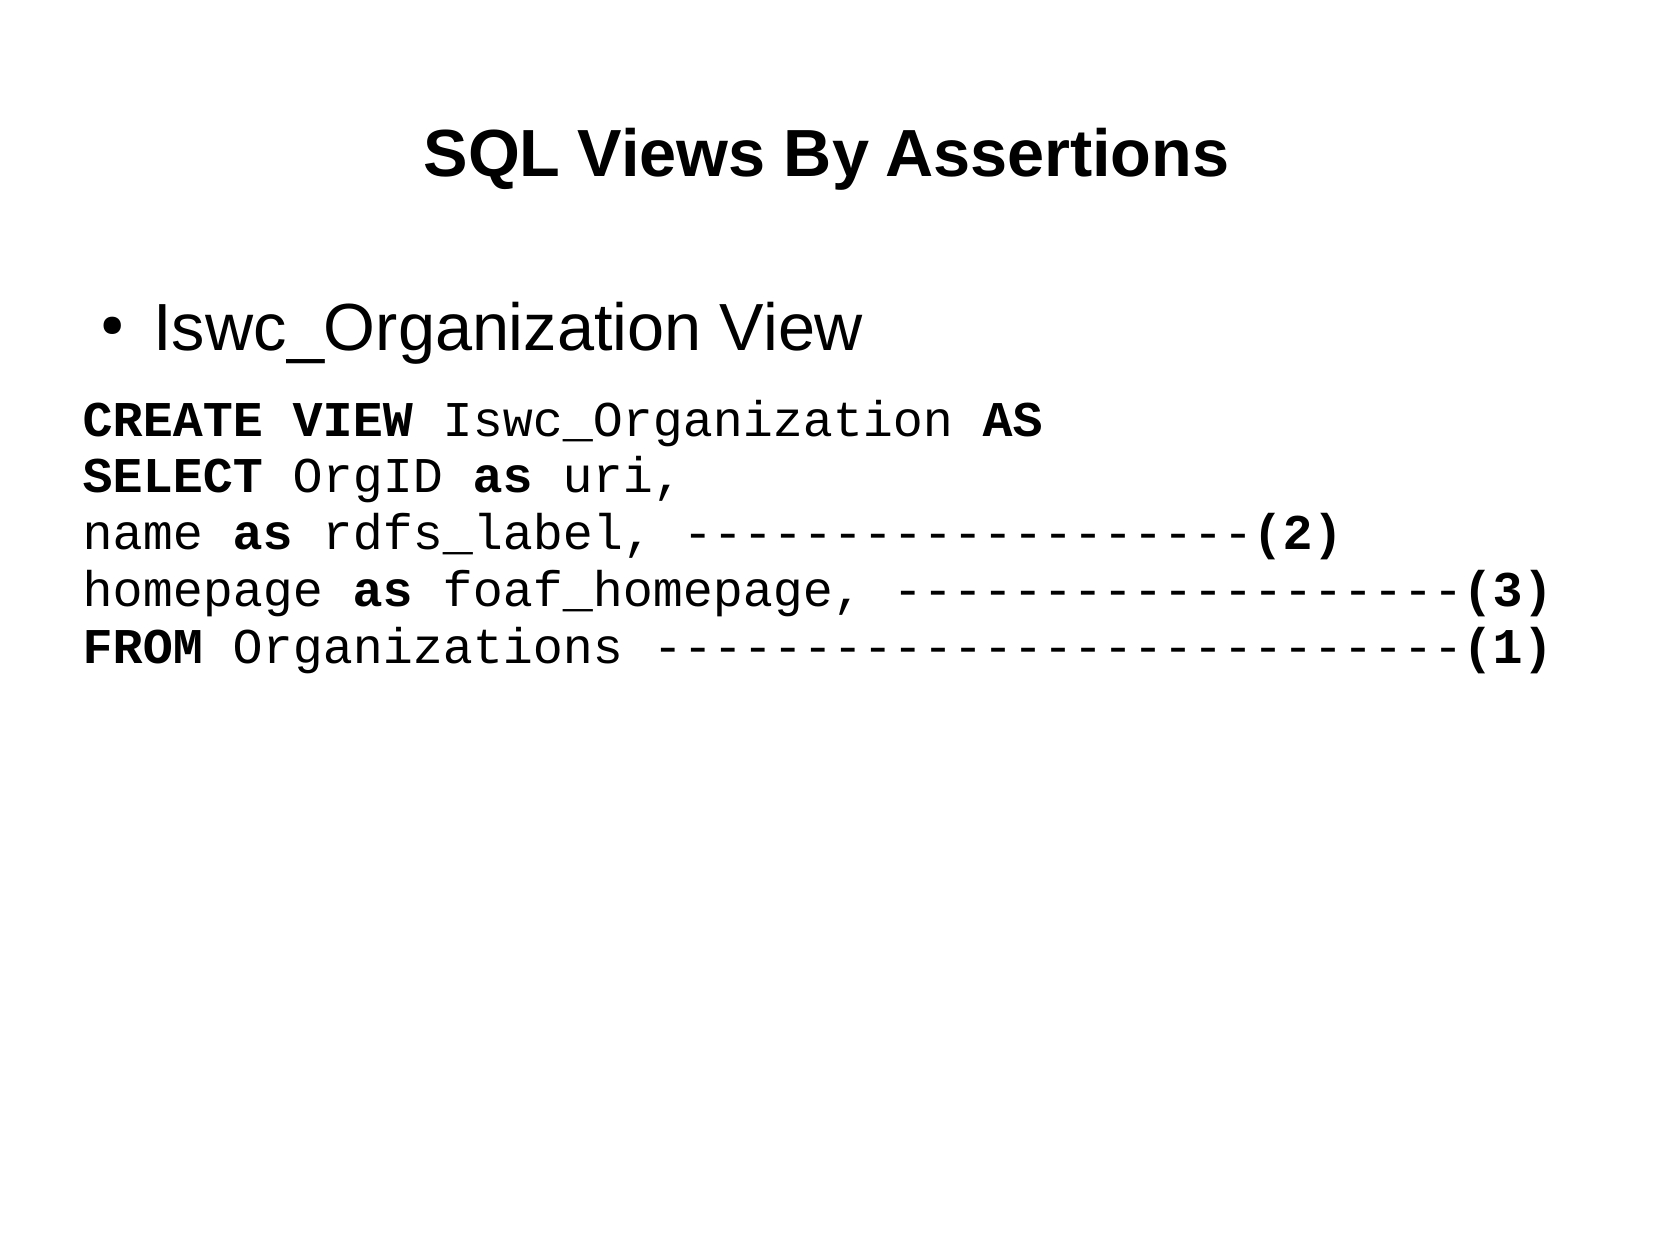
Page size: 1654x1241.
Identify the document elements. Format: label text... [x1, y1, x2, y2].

list Iswc_Organization View CREATE VIEW Iswc_Organization AS SELECT OrgID as uri, name as rdfs_label, -------------------(2) homepage as foaf_homepage, -------------------(3) FROM Organizations ---------------------------(1) [82, 290, 1571, 1094]
title SQL Views By Assertions [82, 56, 1571, 250]
